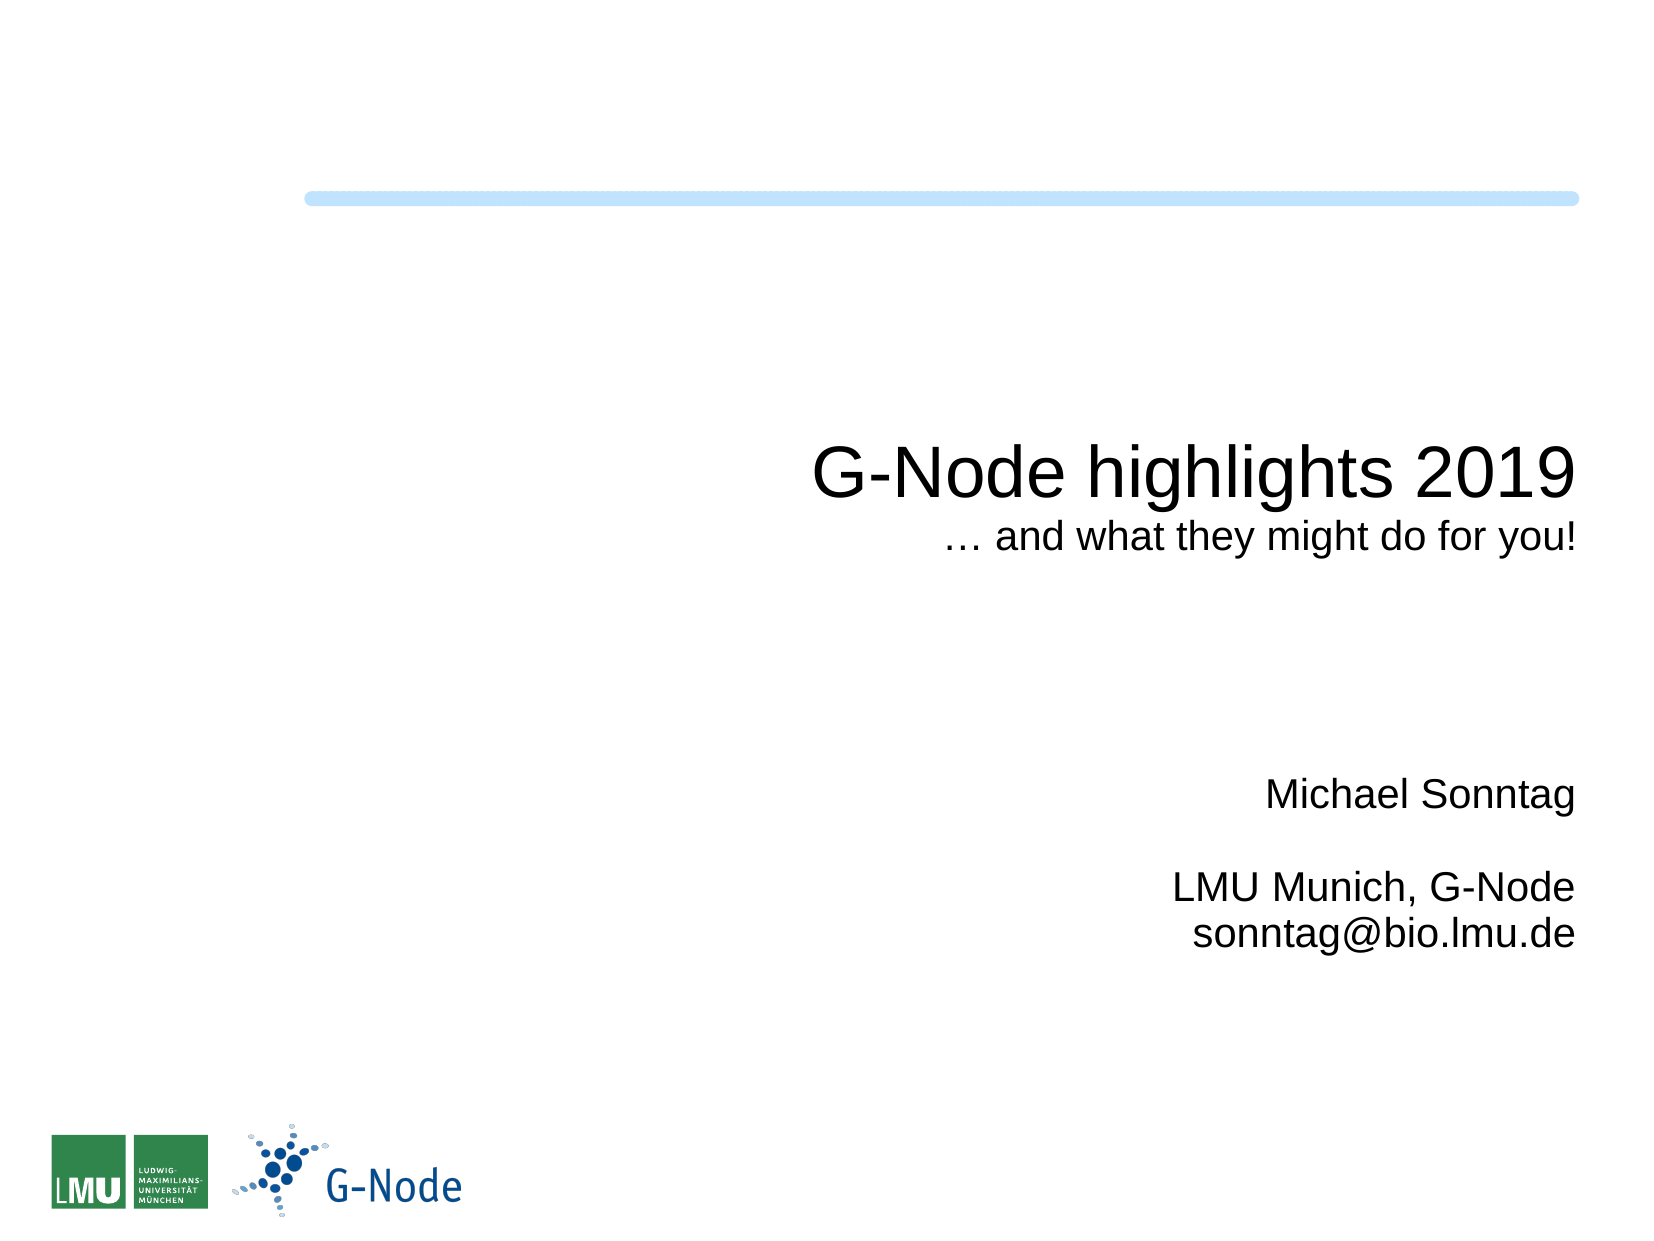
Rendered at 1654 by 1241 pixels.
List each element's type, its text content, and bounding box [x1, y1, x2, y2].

text_box Michael Sonntag LMU Munich, G-Node sonntag@bio.lmu.de [87, 765, 1577, 961]
text_box G-Node highlights 2019 … and what they might do for you! [89, 332, 1578, 578]
